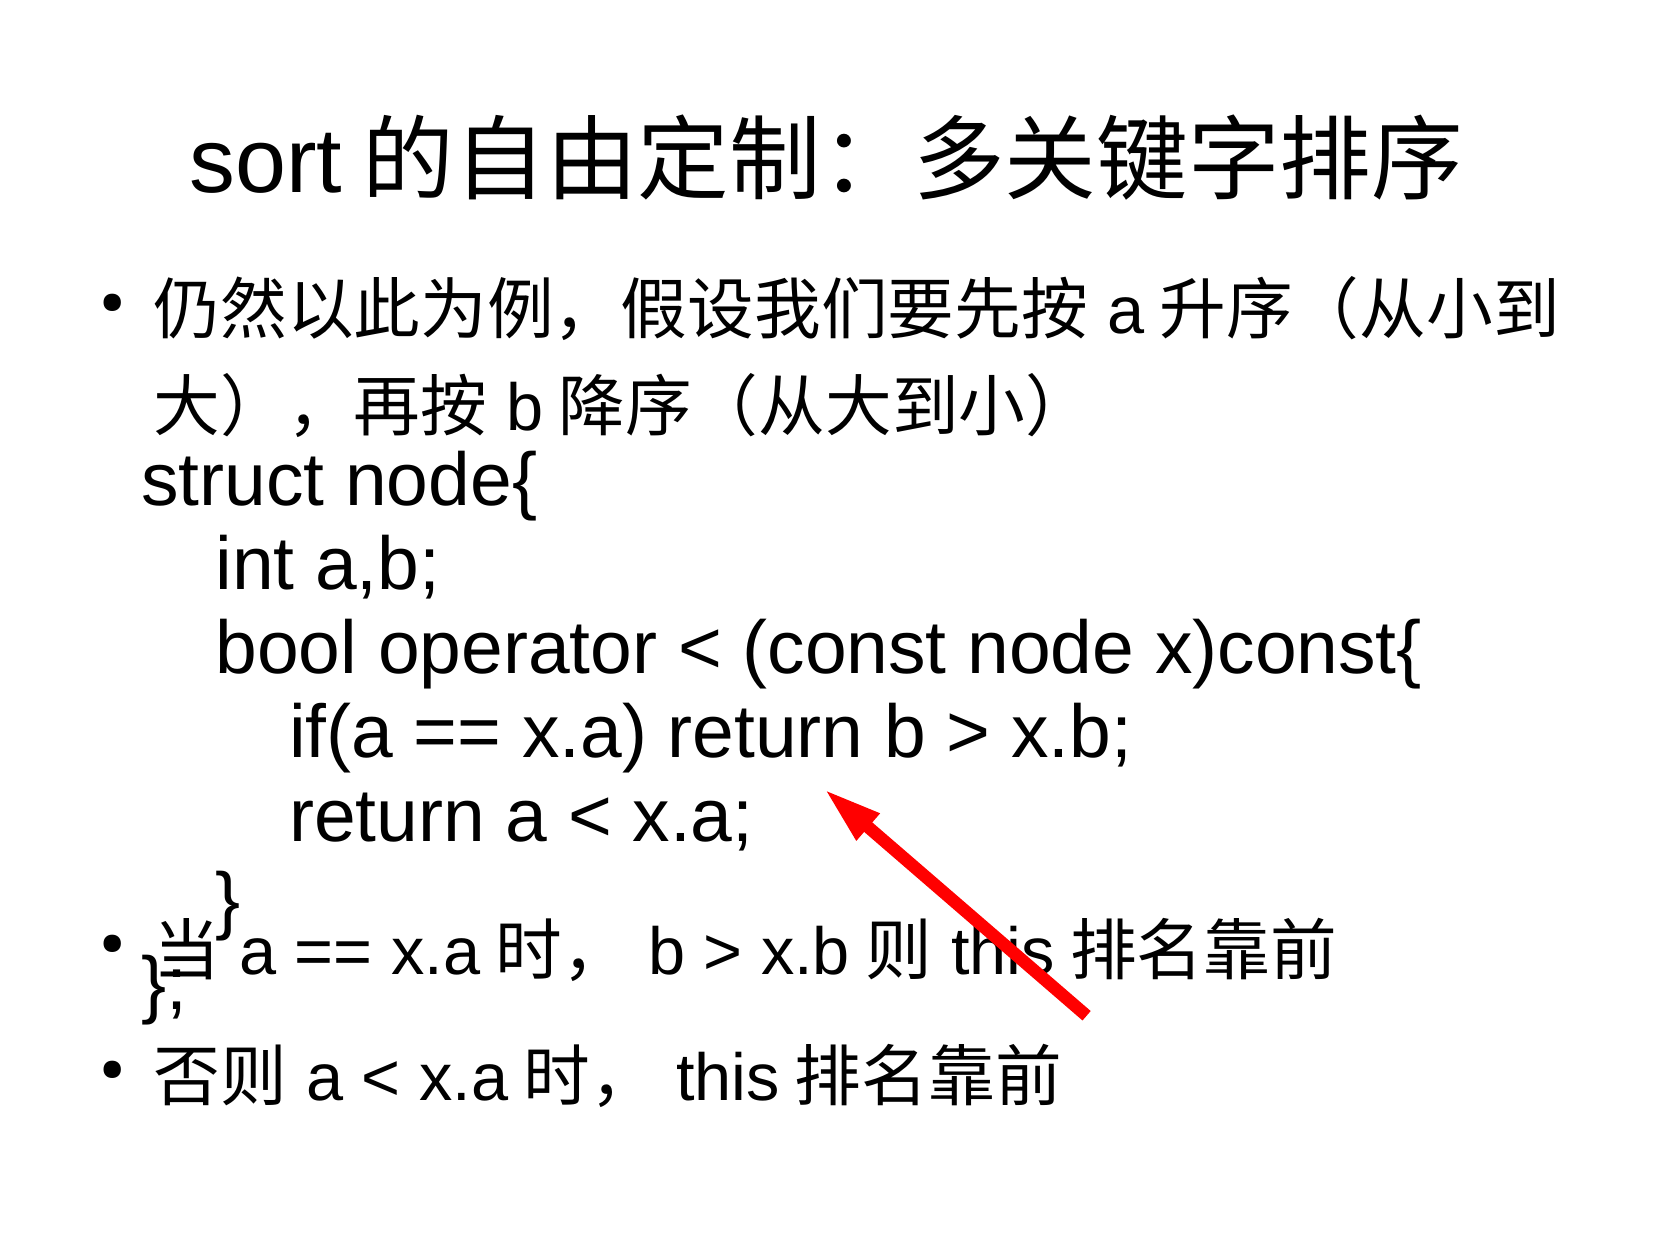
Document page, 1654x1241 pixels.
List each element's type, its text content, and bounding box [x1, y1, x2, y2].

title sort的自由定制：多关键字排序 [82, 49, 1571, 256]
text_box struct node{ int a,b; bool operator < (const node x)const{ if(a == x.a) return b > x.b; return a < x.a; } }; [126, 430, 1565, 1033]
list 仍然以此为例，假设我们要先按a升序（从小到大），再按b降序（从大到小） 当a == x.a时，b > x.b则this排名靠前 否则a < x.a时，this排名靠前 [82, 256, 1571, 1241]
